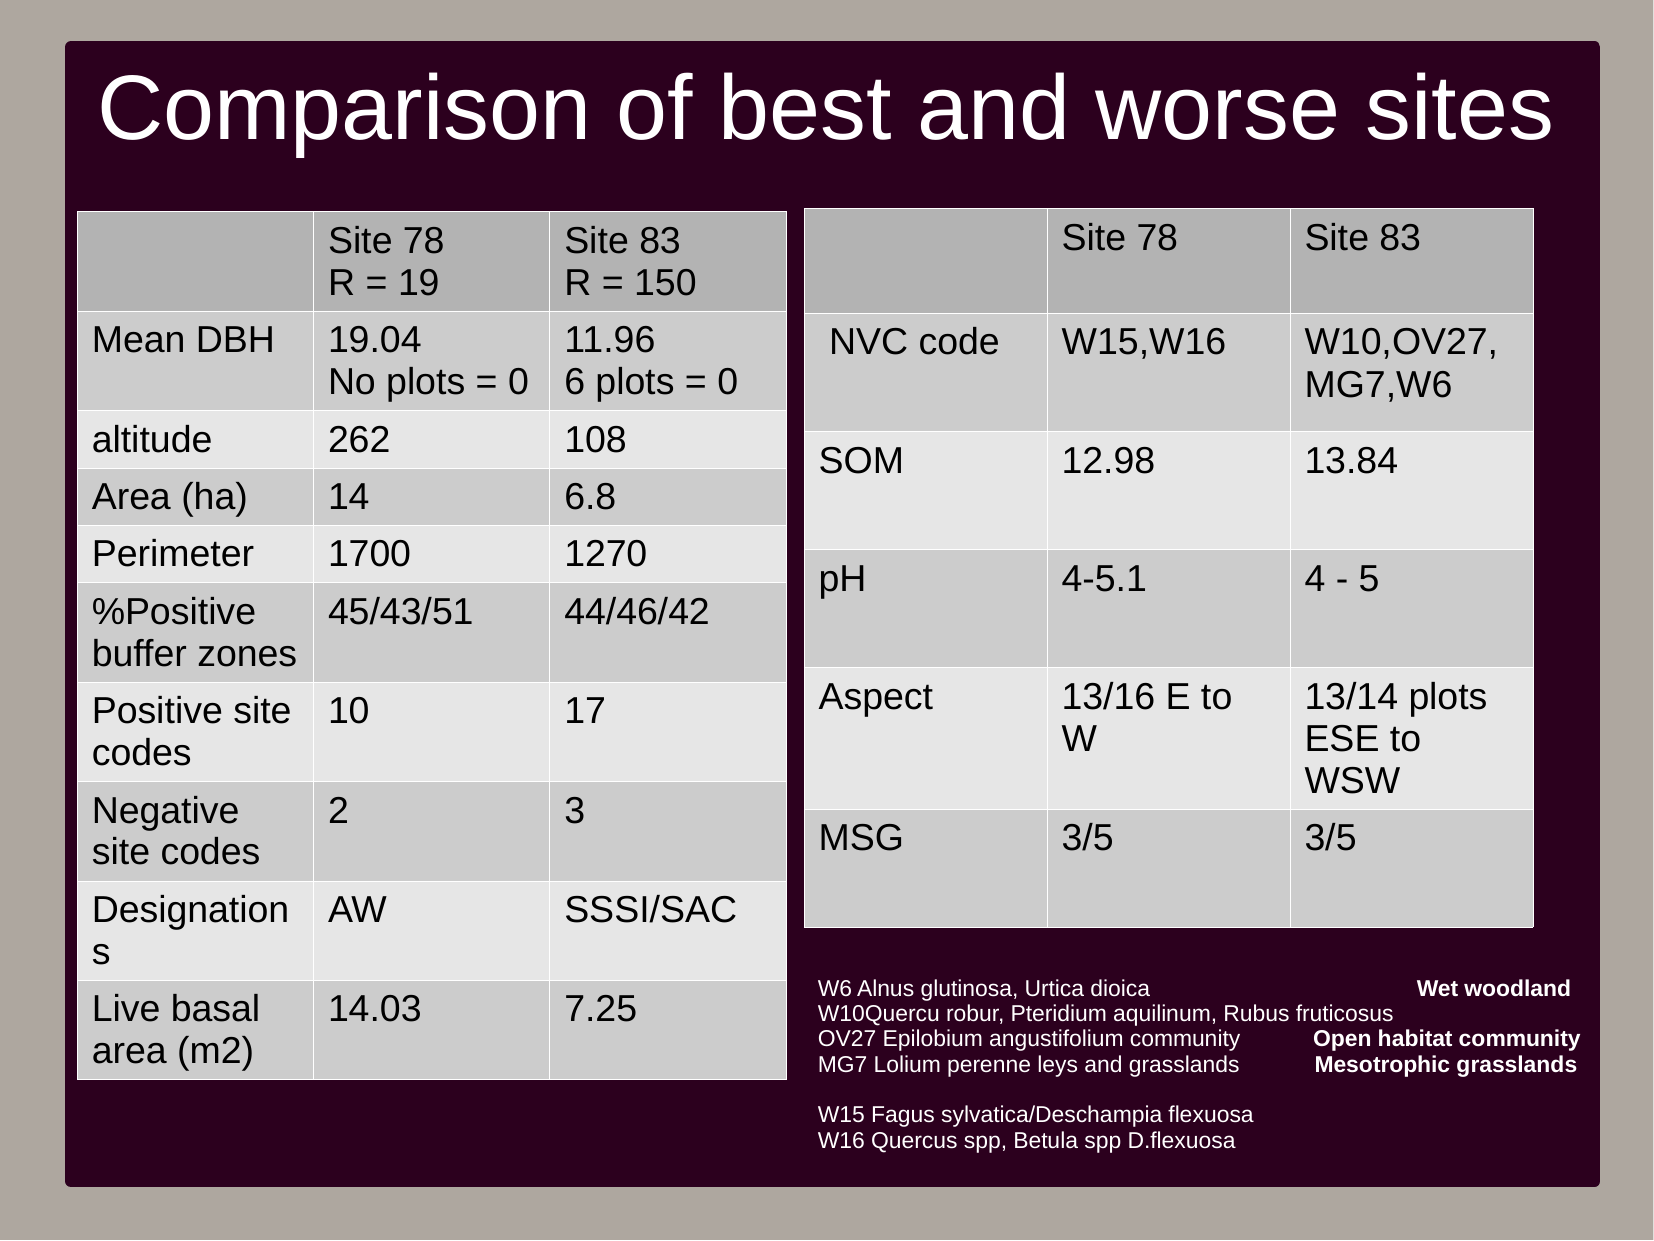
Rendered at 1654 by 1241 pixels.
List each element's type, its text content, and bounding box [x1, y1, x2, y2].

table_cell 14.03 [314, 981, 549, 1079]
table_cell AW [314, 882, 549, 980]
table_cell Mean DBH [78, 312, 313, 410]
table_cell Live basal area (m2) [78, 981, 313, 1079]
table_cell 19.04 No plots = 0 [314, 312, 549, 410]
table_cell NVC code [805, 314, 1047, 431]
table_cell Positive site codes [78, 683, 313, 781]
table_header Site 83 [1291, 209, 1533, 313]
table_cell 14 [314, 469, 549, 525]
table_cell 10 [314, 683, 549, 781]
table_cell 6.8 [550, 469, 786, 525]
table_cell 13/14 plots ESE to WSW [1291, 668, 1533, 809]
table_cell 17 [550, 683, 786, 781]
table_cell 262 [314, 411, 549, 468]
table_cell Aspect [805, 668, 1047, 809]
table_cell 1270 [550, 526, 786, 582]
table_cell %Positive buffer zones [78, 583, 313, 682]
table_cell 44/46/42 [550, 583, 786, 682]
table_cell 4-5.1 [1048, 550, 1290, 667]
table_header Site 83 R = 150 [550, 212, 786, 311]
table_cell 12.98 [1048, 432, 1290, 549]
table_cell Perimeter [78, 526, 313, 582]
text_box W6 Alnus glutinosa, Urtica dioica Wet woodland W10Quercu robur, Pteridium aquilinum, Rubus fruticosus OV27 Epilobium angustifolium community Open habitat community MG7 Lolium perenne leys and grasslands Mesotrophic grasslands W15 Fagus sylvatica/Deschampia flexuosa W16 Quercus spp, Betula spp D.flexuosa [803, 968, 1642, 1205]
table_cell 7.25 [550, 981, 786, 1079]
table_cell SOM [805, 432, 1047, 549]
table_cell W15,W16 [1048, 314, 1290, 431]
table_header [78, 212, 313, 311]
table_cell pH [805, 550, 1047, 667]
table_cell 3/5 [1291, 810, 1533, 927]
table_cell MSG [805, 810, 1047, 927]
table_cell Area (ha) [78, 469, 313, 525]
table_cell 3 [550, 782, 786, 881]
table_cell 11.96 6 plots = 0 [550, 312, 786, 410]
table_cell Designations [78, 882, 313, 980]
text_box [70, 47, 1595, 1182]
table_header Site 78 R = 19 [314, 212, 549, 311]
table_cell 13.84 [1291, 432, 1533, 549]
table_cell SSSI/SAC [550, 882, 786, 980]
table_cell 1700 [314, 526, 549, 582]
table_cell 4 - 5 [1291, 550, 1533, 667]
table_header [805, 209, 1047, 313]
table_cell 3/5 [1048, 810, 1290, 927]
table_cell W10,OV27,MG7,W6 [1291, 314, 1533, 431]
table_cell Negative site codes [78, 782, 313, 881]
title Comparison of best and worse sites [82, 49, 1571, 166]
table_cell 45/43/51 [314, 583, 549, 682]
table_cell 2 [314, 782, 549, 881]
table_cell 108 [550, 411, 786, 468]
table_header Site 78 [1048, 209, 1290, 313]
table_cell 13/16 E to W [1048, 668, 1290, 809]
table_cell altitude [78, 411, 313, 468]
